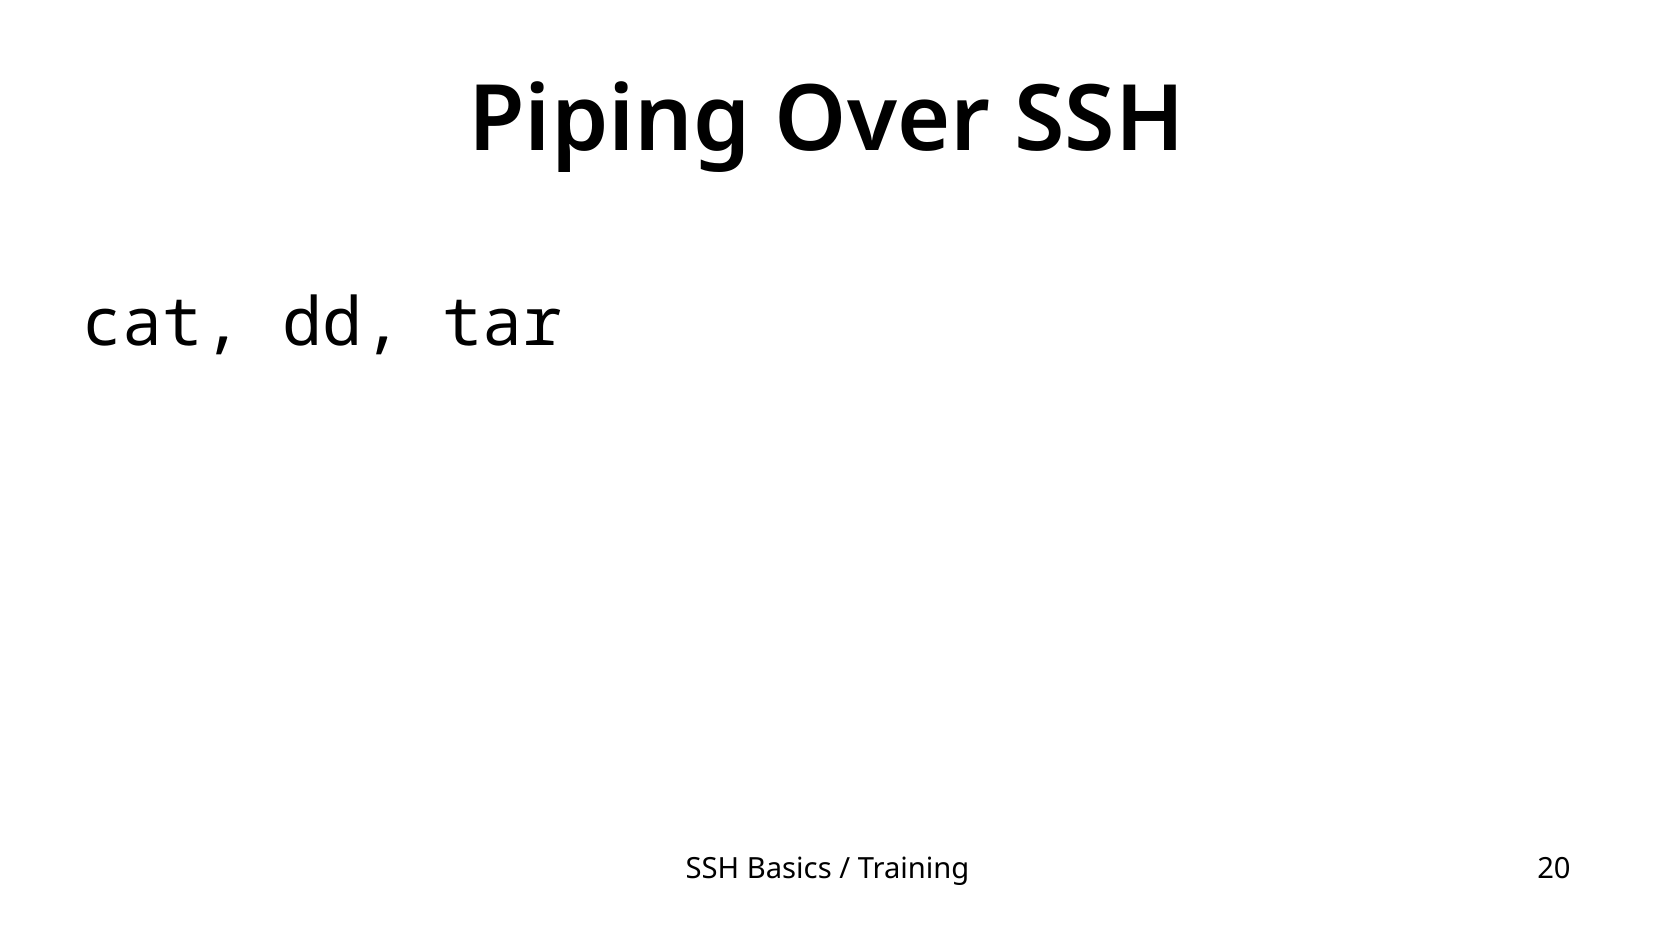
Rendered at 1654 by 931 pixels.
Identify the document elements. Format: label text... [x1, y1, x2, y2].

subtitle cat, dd, tar [82, 274, 1571, 657]
title Piping Over SSH [82, 37, 1571, 193]
